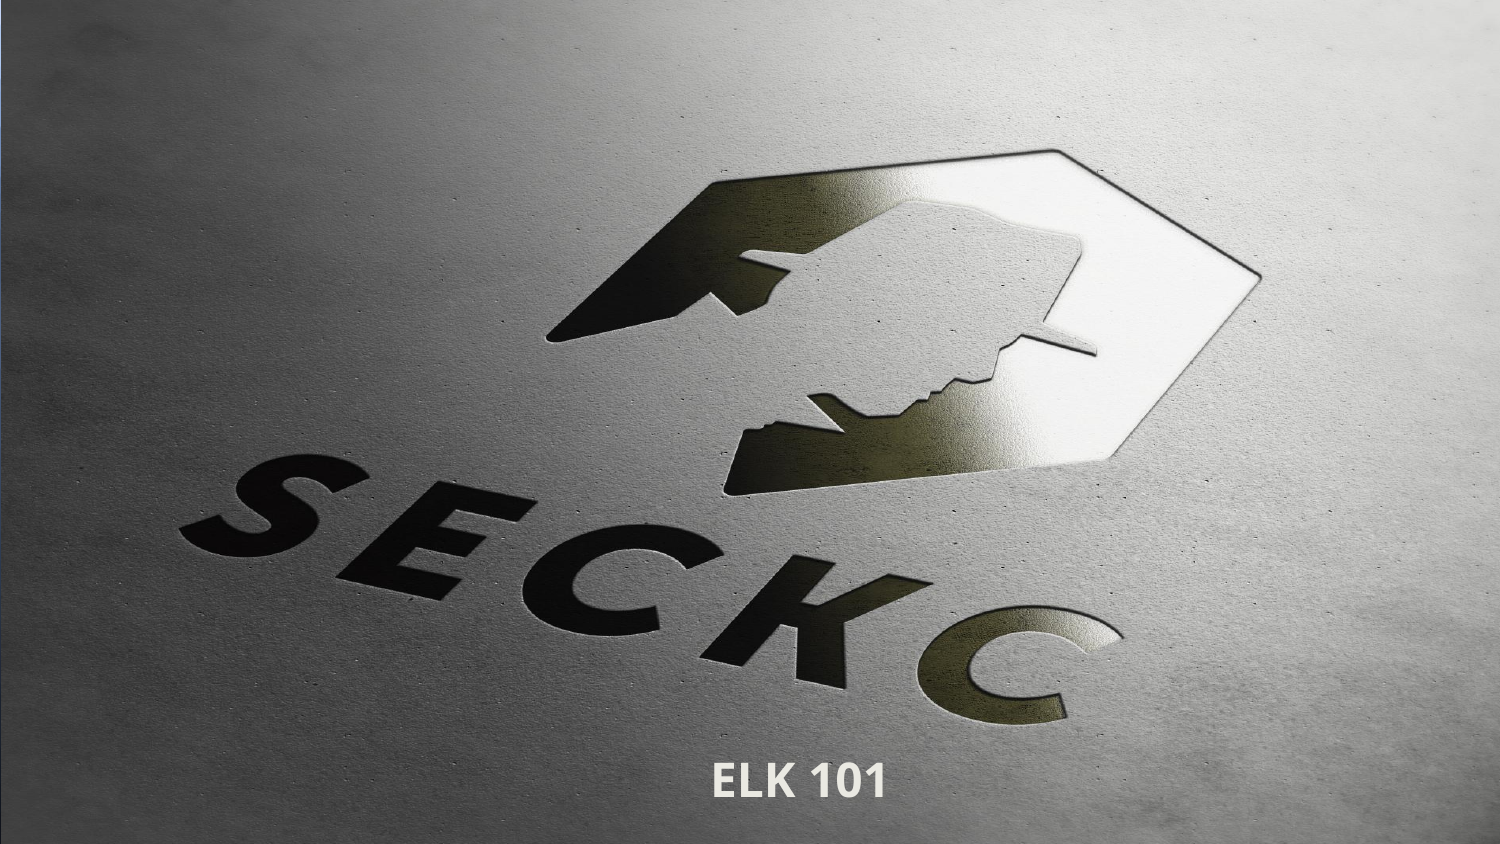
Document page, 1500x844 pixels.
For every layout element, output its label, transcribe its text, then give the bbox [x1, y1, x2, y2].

text_box ELK 101 [607, 744, 897, 813]
picture [0, 0, 1500, 844]
